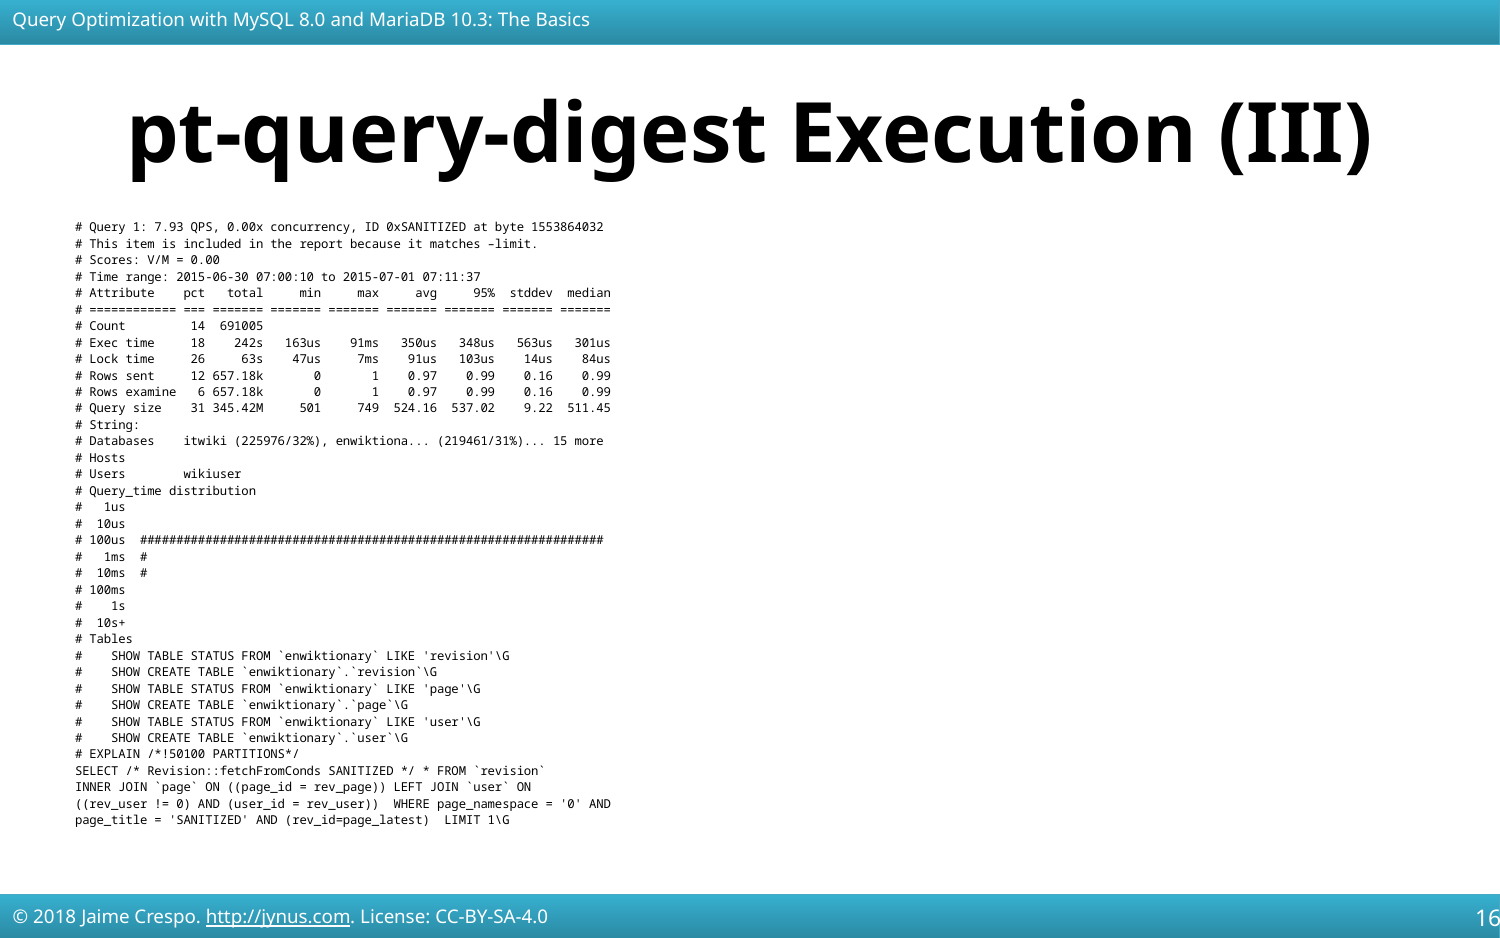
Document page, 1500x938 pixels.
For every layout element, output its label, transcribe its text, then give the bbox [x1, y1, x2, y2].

slide_number [1389, 896, 1490, 935]
list # Query 1: 7.93 QPS, 0.00x concurrency, ID 0xSANITIZED at byte 1553864032 # This item is included in the report because it matches –limit. # Scores: V/M = 0.00 # Time range: 2015-06-30 07:00:10 to 2015-07-01 07:11:37 # Attribute pct total min max avg 95% stddev median # ============ === ======= ======= ======= ======= ======= ======= ======= # Count 14 691005 # Exec time 18 242s 163us 91ms 350us 348us 563us 301us # Lock time 26 63s 47us 7ms 91us 103us 14us 84us # Rows sent 12 657.18k 0 1 0.97 0.99 0.16 0.99 # Rows examine 6 657.18k 0 1 0.97 0.99 0.16 0.99 # Query size 31 345.42M 501 749 524.16 537.02 9.22 511.45 # String: # Databases itwiki (225976/32%), enwiktiona... (219461/31%)... 15 more # Hosts # Users wikiuser # Query_time distribution # 1us # 10us # 100us ################################################################ # 1ms # # 10ms # # 100ms # 1s # 10s+ # Tables # SHOW TABLE STATUS FROM `enwiktionary` LIKE 'revision'\G # SHOW CREATE TABLE `enwiktionary`.`revision`\G # SHOW TABLE STATUS FROM `enwiktionary` LIKE 'page'\G # SHOW CREATE TABLE `enwiktionary`.`page`\G # SHOW TABLE STATUS FROM `enwiktionary` LIKE 'user'\G # SHOW CREATE TABLE `enwiktionary`.`user`\G # EXPLAIN /*!50100 PARTITIONS*/ SELECT /* Revision::fetchFromConds SANITIZED */ * FROM `revision` INNER JOIN `page` ON ((page_id = rev_page)) LEFT JOIN `user` ON ((rev_user != 0) AND (user_id = rev_user)) WHERE page_namespace = '0' AND page_title = 'SANITIZED' AND (rev_id=page_latest) LIMIT 1\G [75, 218, 1425, 876]
title pt-query-digest Execution (III) [75, 51, 1425, 209]
